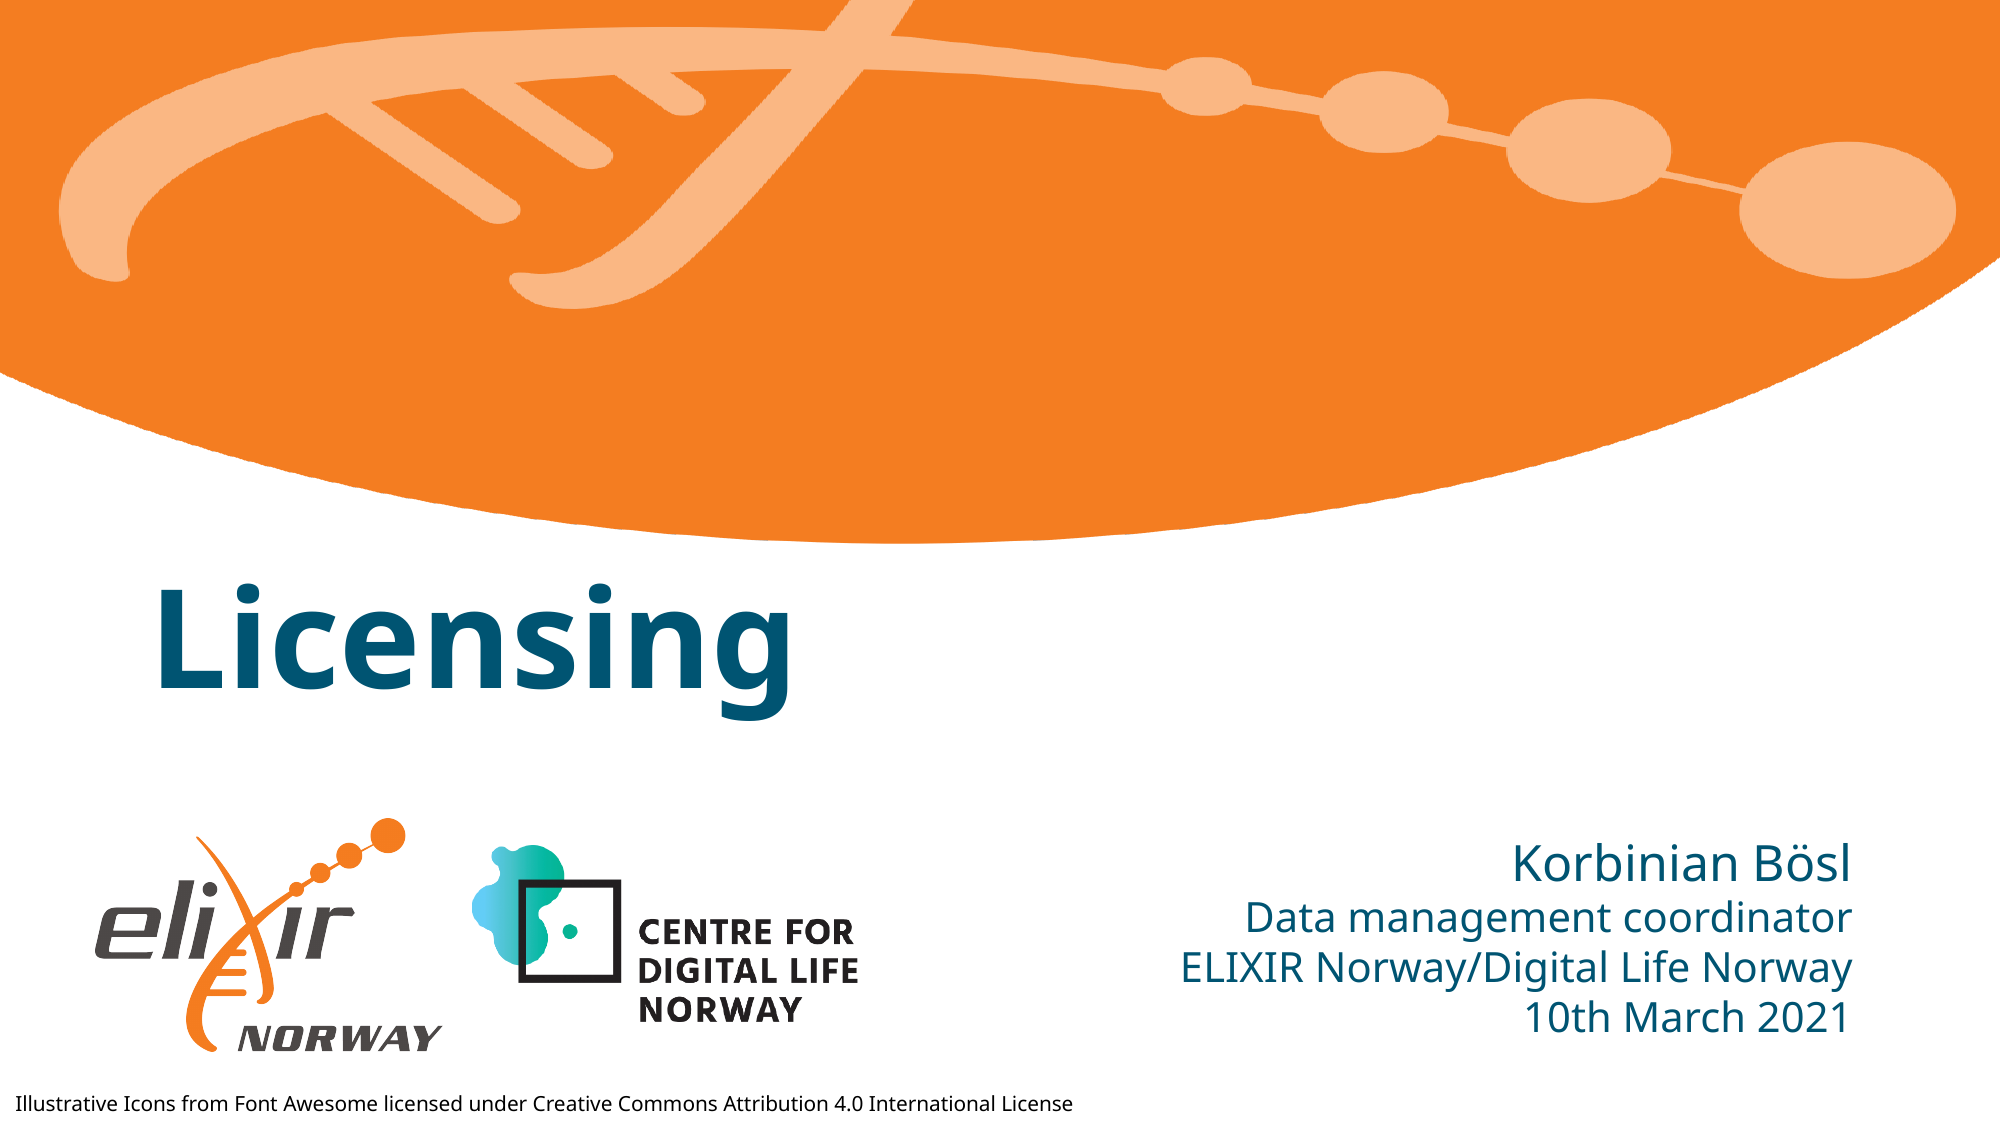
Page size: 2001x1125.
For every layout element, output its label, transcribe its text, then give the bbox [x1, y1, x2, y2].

text_box Illustrative Icons from Font Awesome licensed under Creative Commons Attribution 4.0 International License [0, 1076, 1536, 1125]
title Licensing [149, 550, 1850, 752]
picture [95, 818, 443, 1052]
picture [472, 845, 863, 1028]
list Korbinian Bösl Data management coordinator ELIXIR Norway/Digital Life Norway 10th March 2021 [1112, 771, 1853, 1028]
